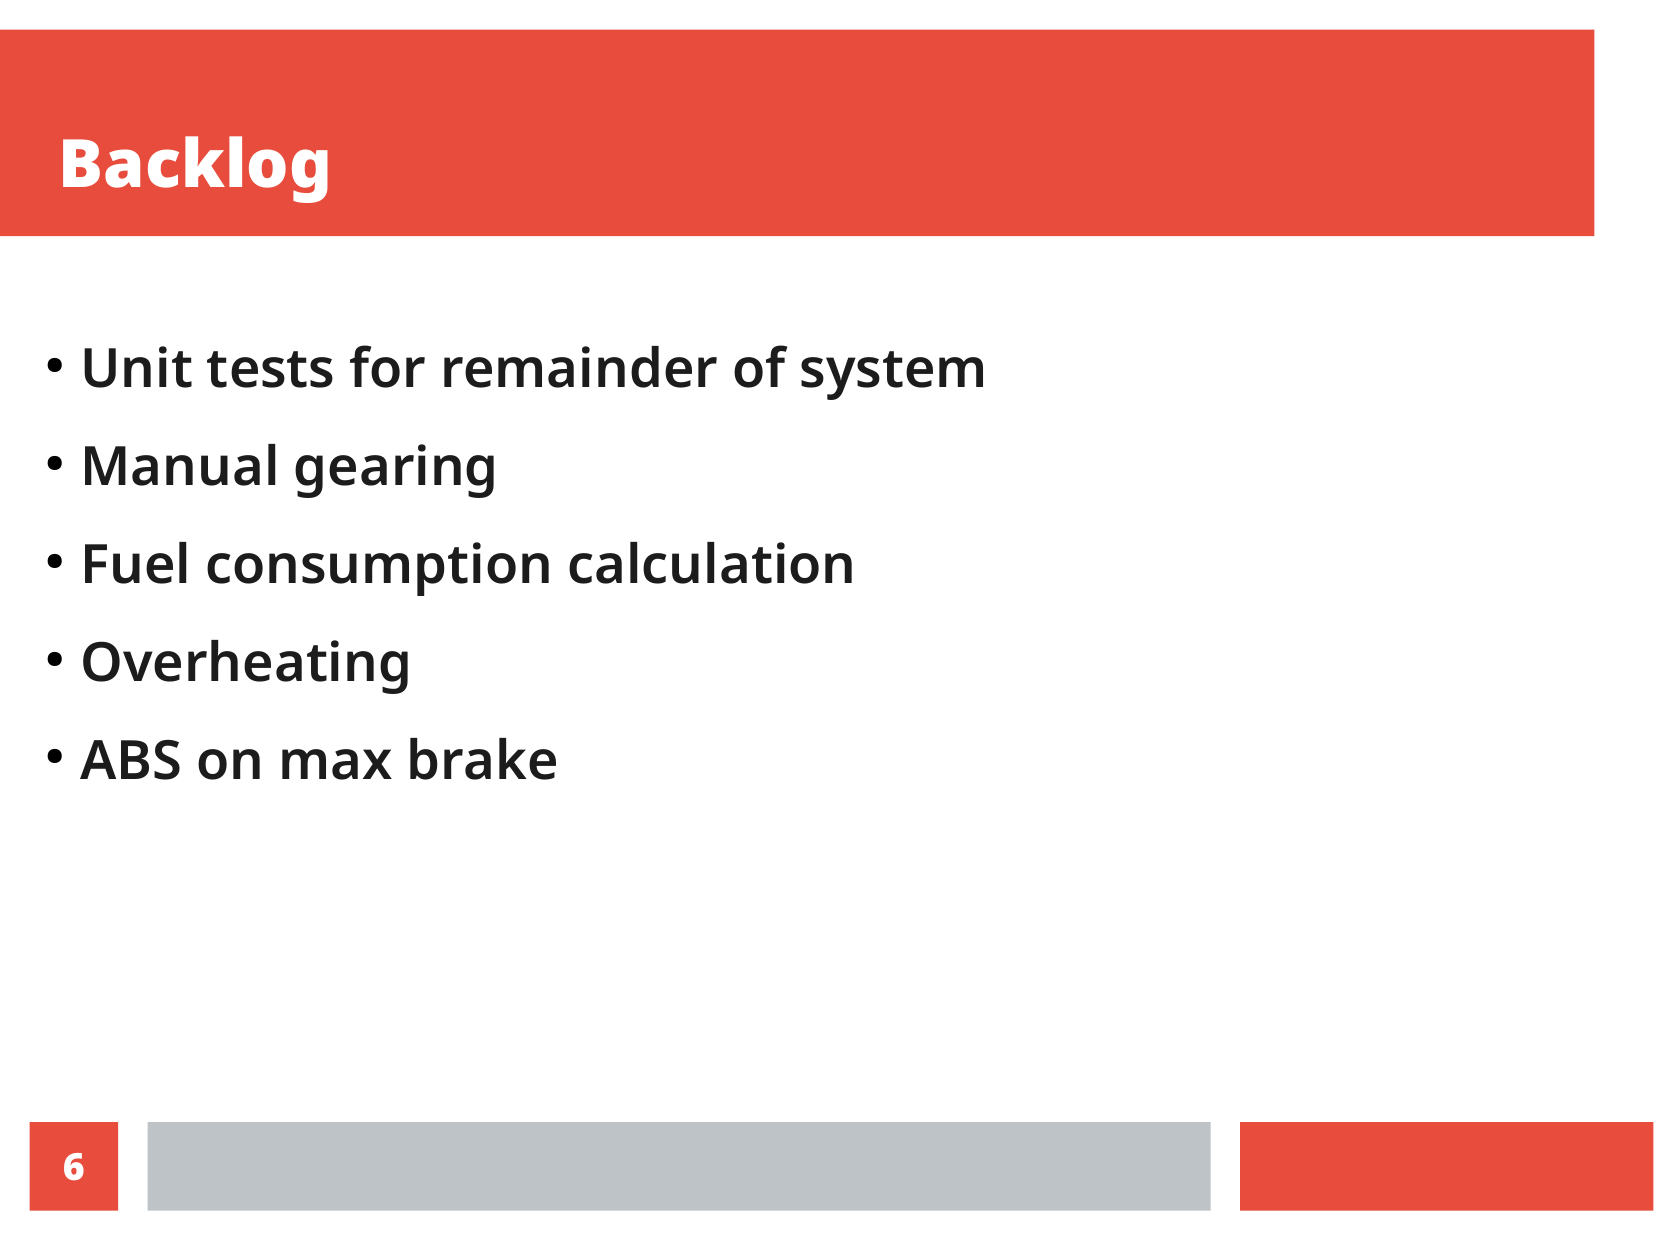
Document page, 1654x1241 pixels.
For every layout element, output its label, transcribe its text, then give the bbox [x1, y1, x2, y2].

list Unit tests for remainder of system Manual gearing Fuel consumption calculation Overheating ABS on max brake [45, 330, 1551, 1098]
title Backlog [59, 59, 1595, 207]
